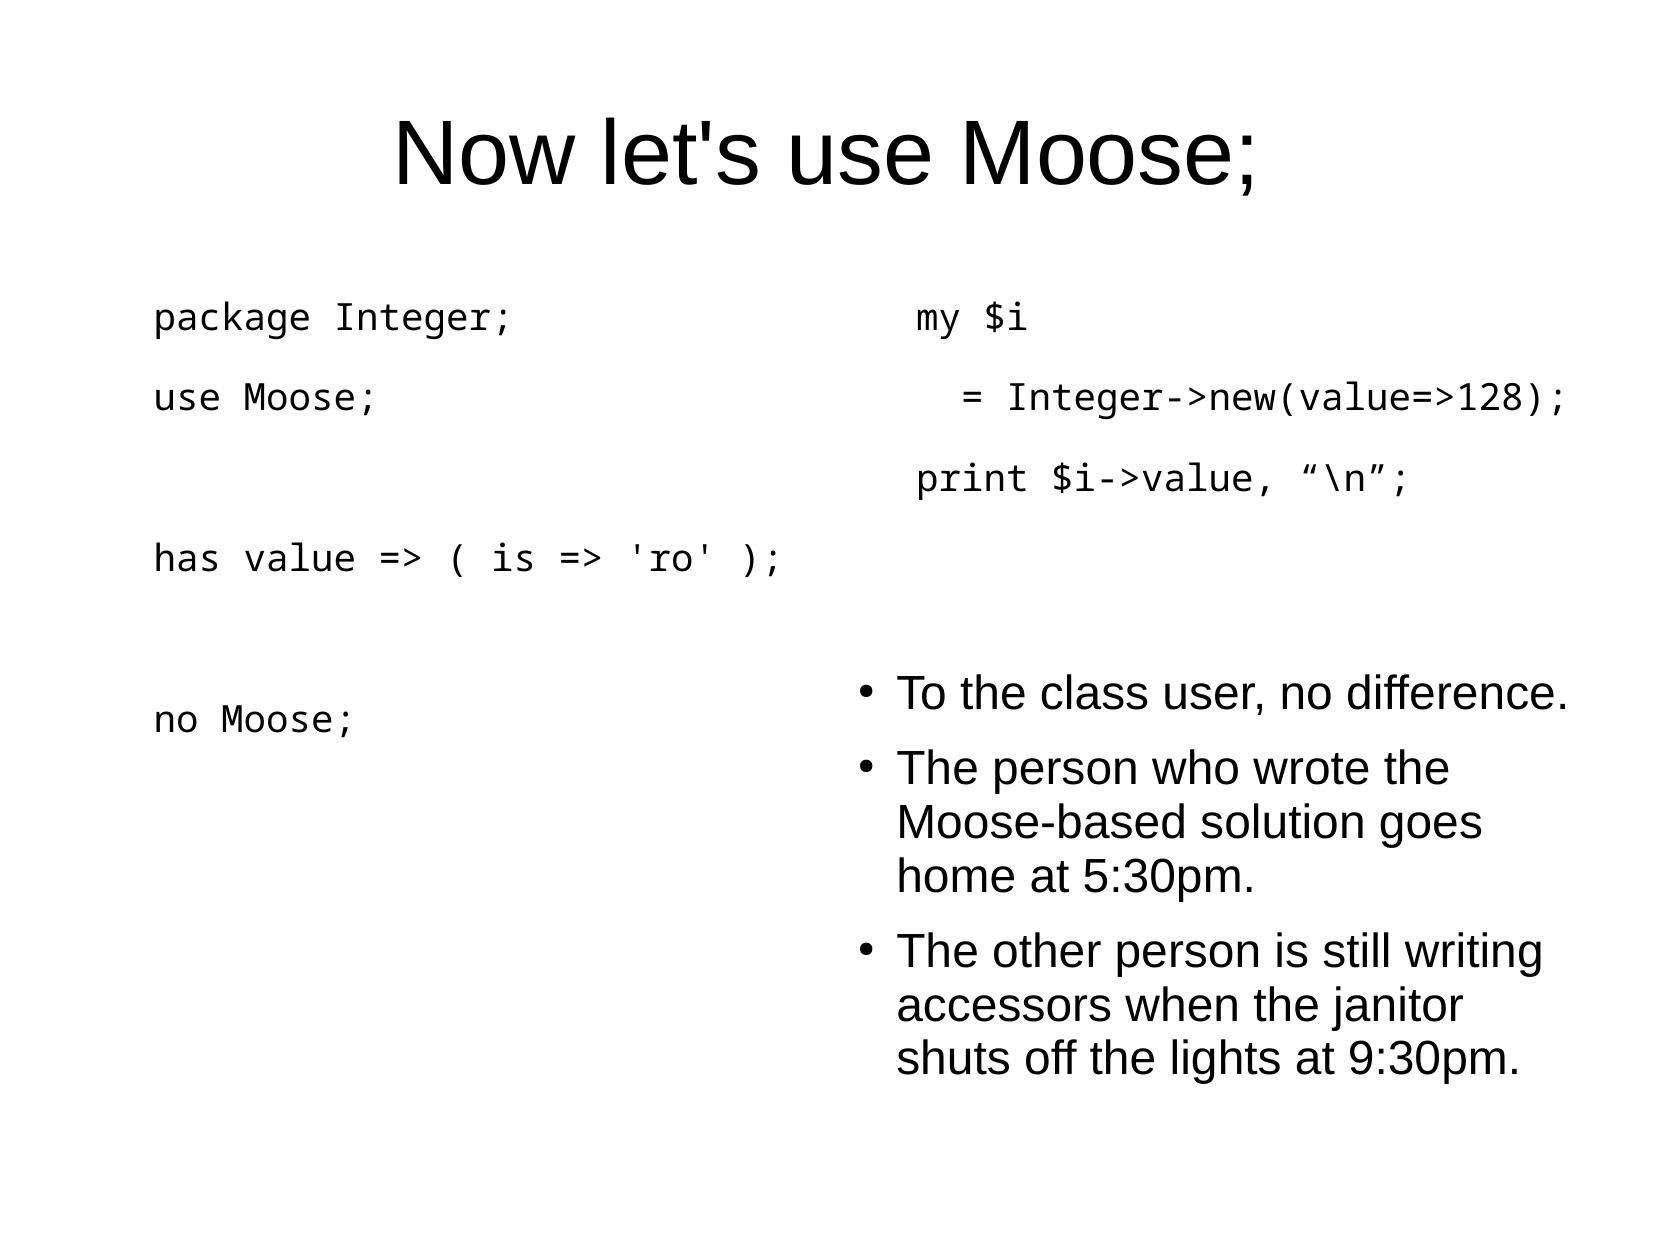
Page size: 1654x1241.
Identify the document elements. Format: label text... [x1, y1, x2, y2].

list package Integer; use Moose; has value => ( is => 'ro' ); no Moose; [82, 290, 809, 1010]
list To the class user, no difference. The person who wrote the Moose-based solution goes home at 5:30pm. The other person is still writing accessors when the janitor shuts off the lights at 9:30pm. [845, 665, 1572, 1141]
list my $i = Integer->new(value=>128); print $i->value, “\n”; [845, 290, 1572, 634]
title Now let's use Moose; [82, 49, 1571, 257]
